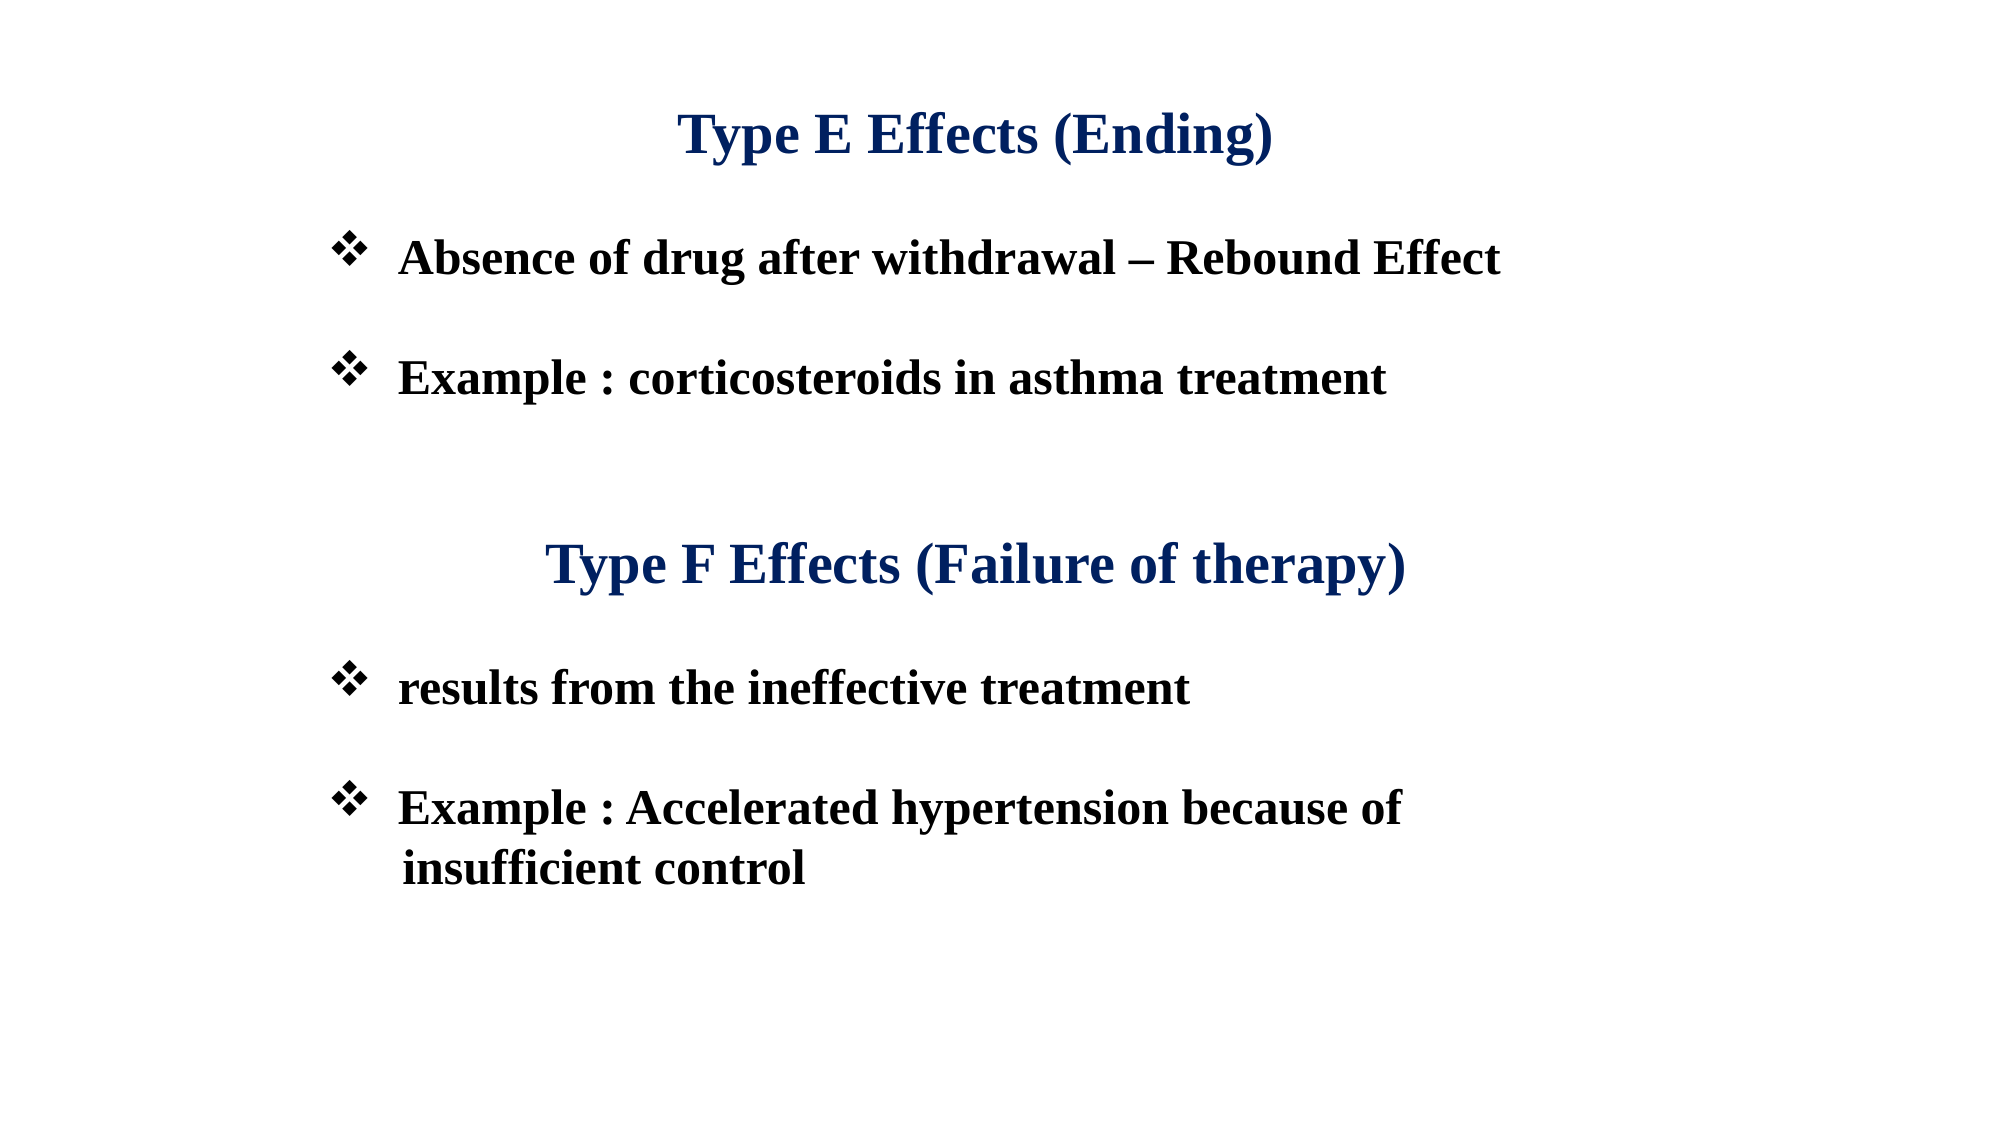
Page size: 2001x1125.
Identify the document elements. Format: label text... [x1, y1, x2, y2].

text_box Type E Effects (Ending) Absence of drug after withdrawal – Rebound Effect Example : corticosteroids in asthma treatment Type F Effects (Failure of therapy) results from the ineffective treatment Example : Accelerated hypertension because of insufficient control [312, 87, 1640, 903]
